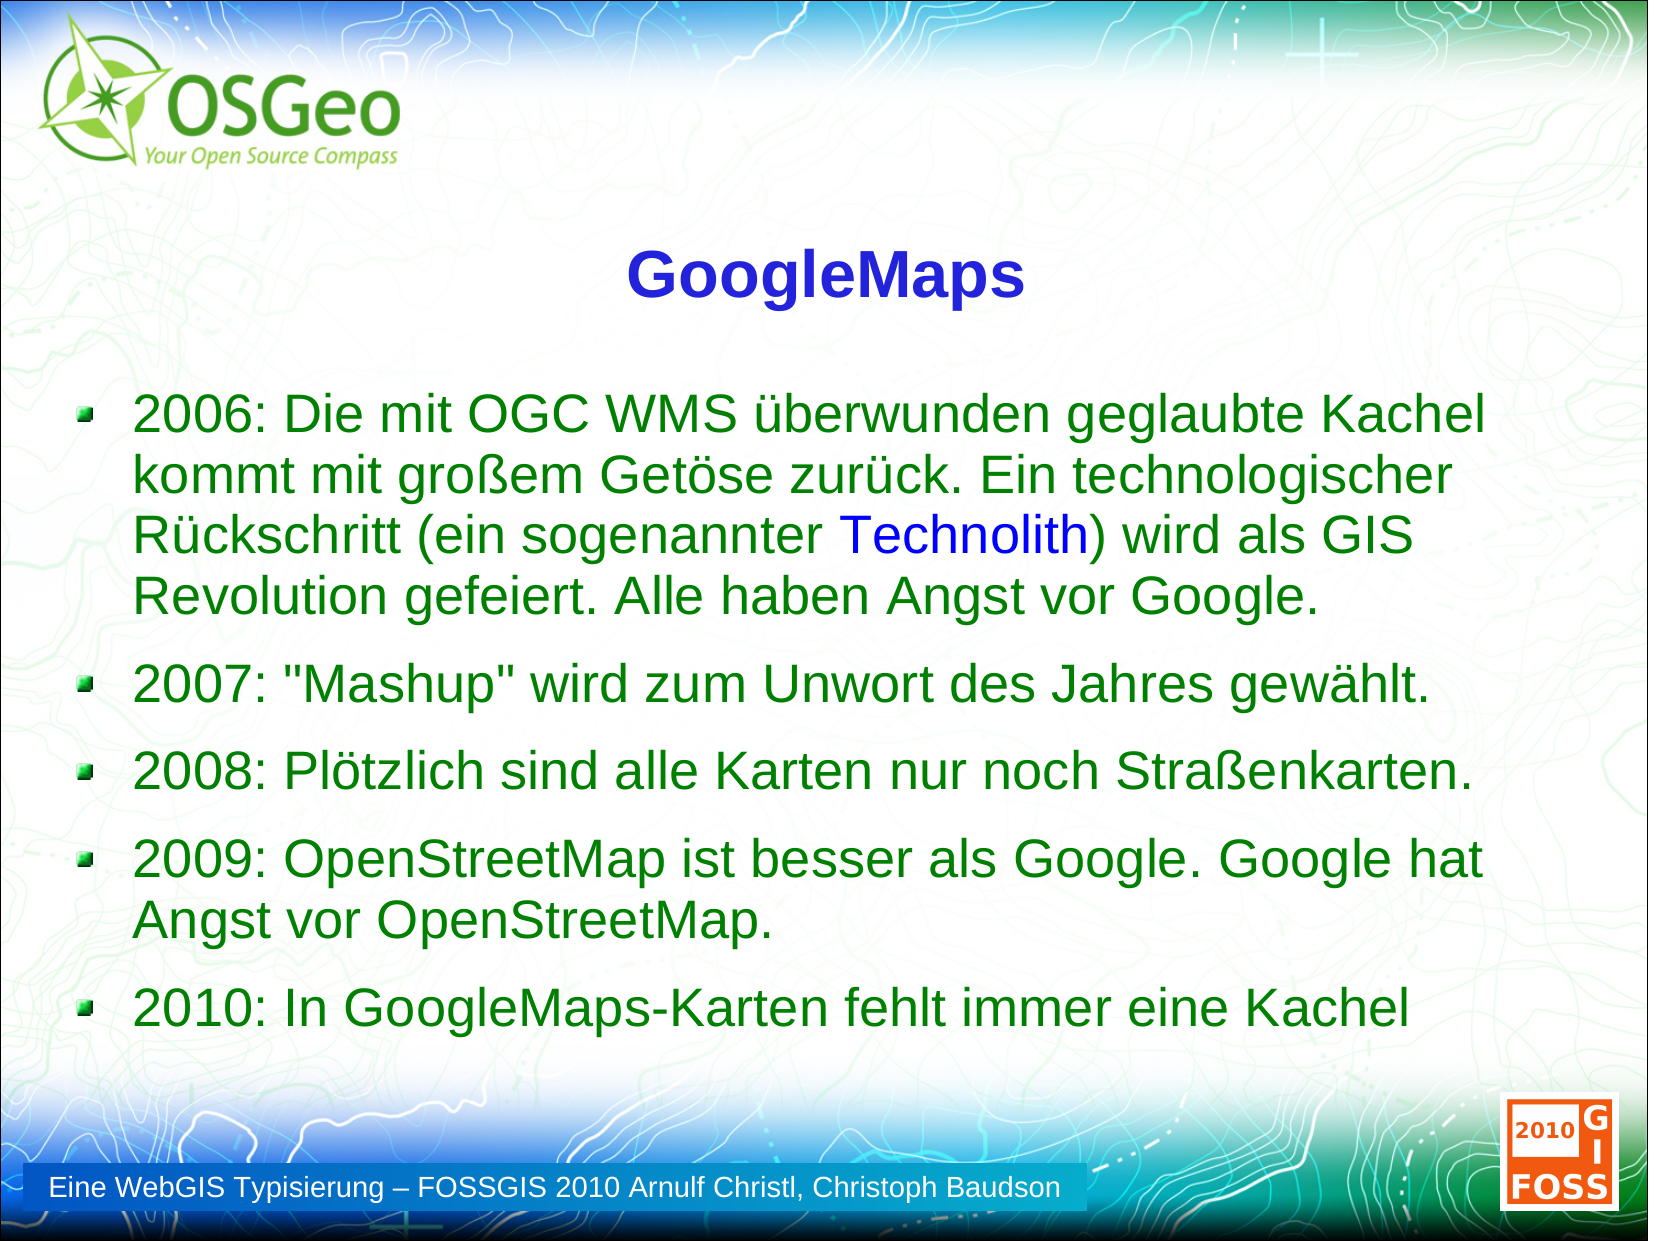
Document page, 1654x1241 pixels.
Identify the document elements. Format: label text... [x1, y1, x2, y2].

title GoogleMaps [82, 200, 1571, 349]
picture [1, 1, 1647, 1240]
list 2006: Die mit OGC WMS überwunden geglaubte Kachel kommt mit großem Getöse zurück. Ein technologischer Rückschritt (ein sogenannter Technolith) wird als GIS Revolution gefeiert. Alle haben Angst vor Google. 2007: "Mashup" wird zum Unwort des Jahres gewählt. 2008: Plötzlich sind alle Karten nur noch Straßenkarten. 2009: OpenStreetMap ist besser als Google. Google hat Angst vor OpenStreetMap. 2010: In GoogleMaps-Karten fehlt immer eine Kachel [76, 383, 1565, 1123]
